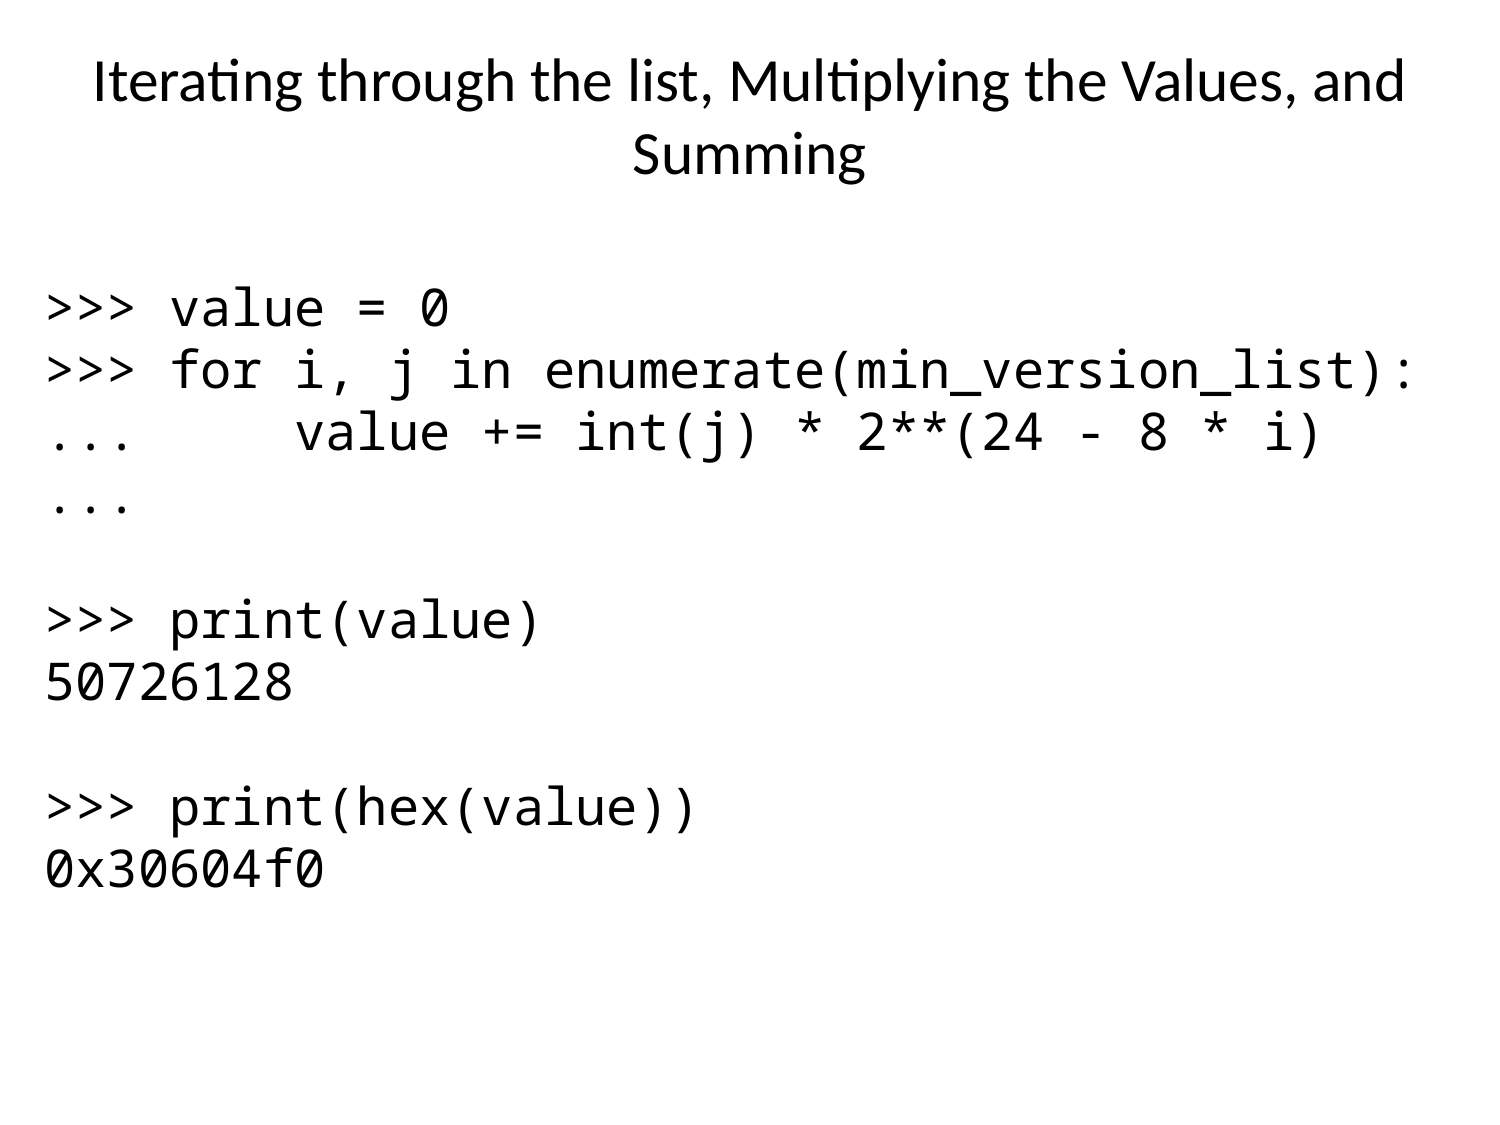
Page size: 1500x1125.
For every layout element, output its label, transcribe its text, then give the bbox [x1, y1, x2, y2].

title Iterating through the list, Multiplying the Values, and Summing [76, 30, 1424, 197]
text_box >>> value = 0 >>> for i, j in enumerate(min_version_list): ... value += int(j) * 2**(24 - 8 * i) ... >>> print(value) 50726128 >>> print(hex(value)) 0x30604f0 [29, 243, 1500, 929]
